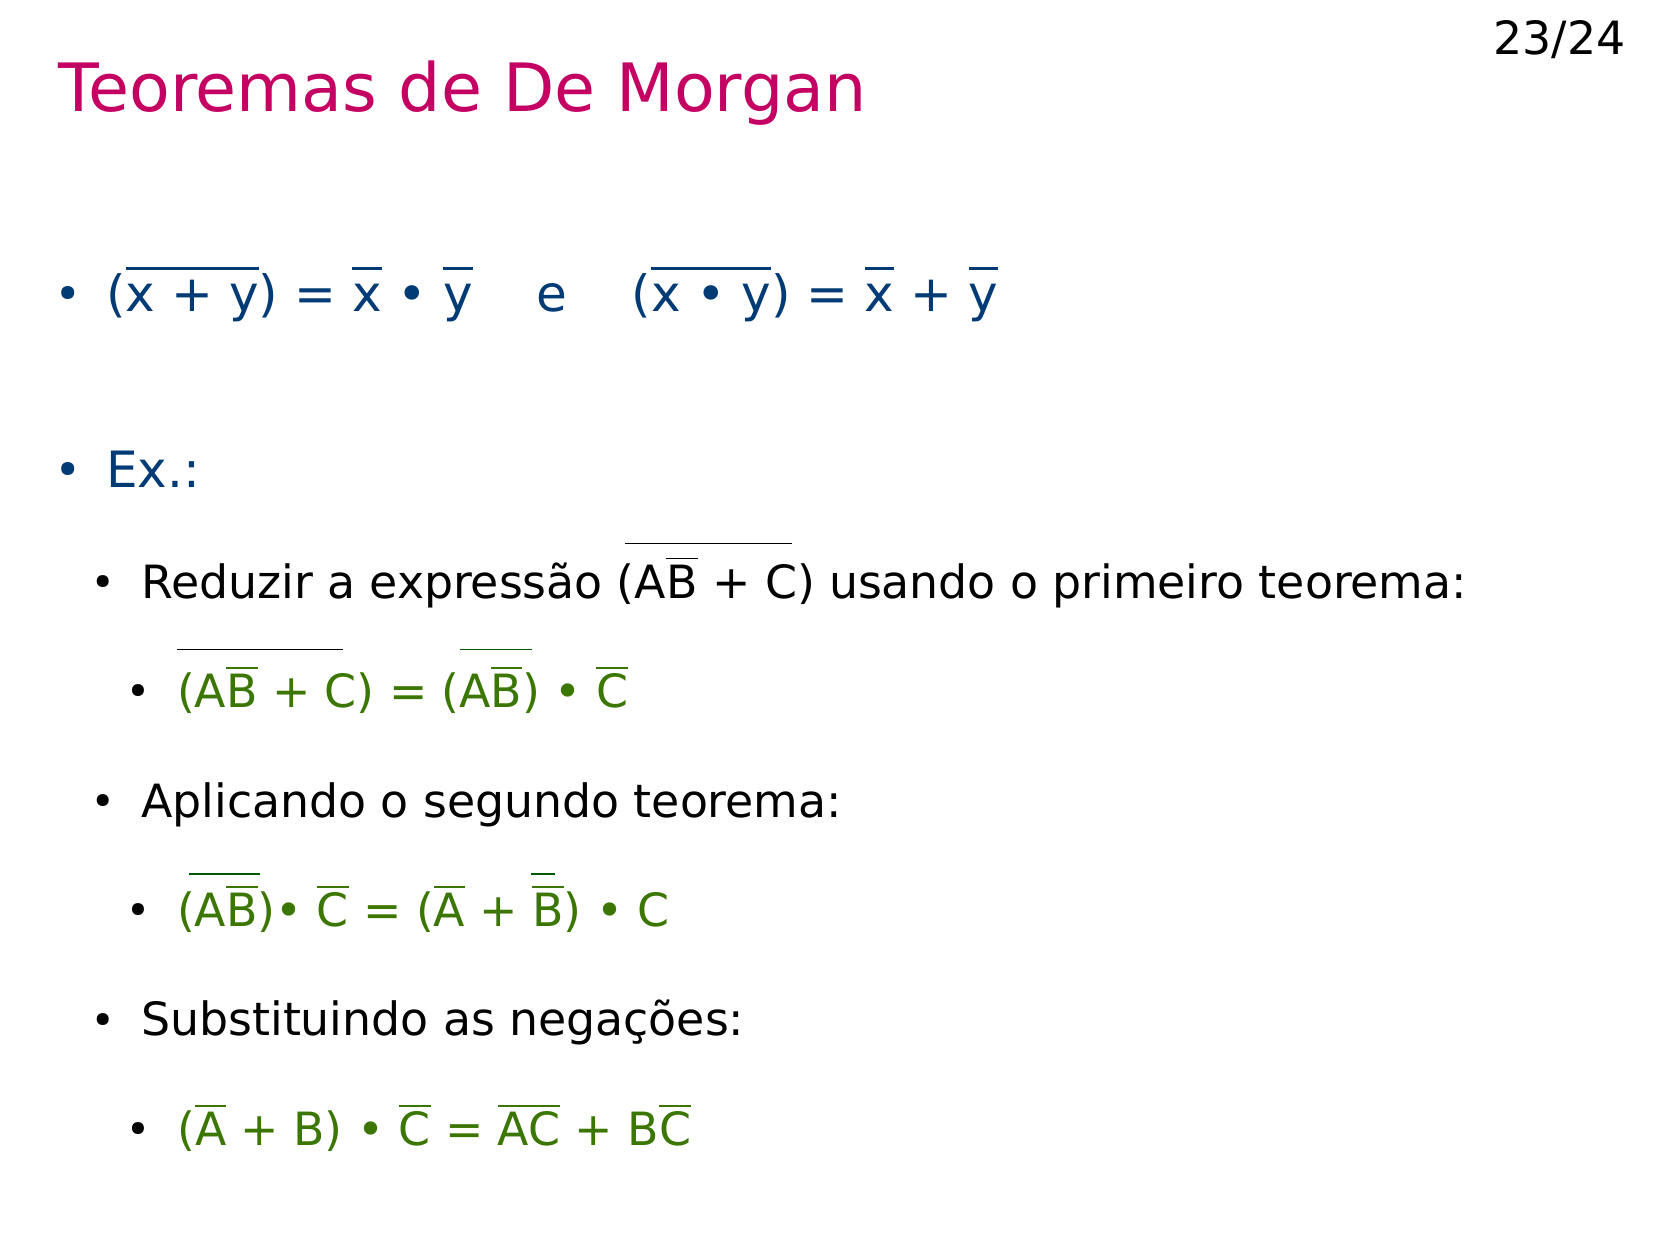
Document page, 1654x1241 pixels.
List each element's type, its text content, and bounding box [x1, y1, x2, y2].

title Teoremas de De Morgan [59, 29, 1625, 148]
list (x + y) = x • y e (x • y) = x + y Ex.: Reduzir a expressão (AB + C) usando o primeiro teorema: (AB + C) = (AB) • C Aplicando o segundo teorema: (AB)• C = (A + B) • C Substituindo as negações: (A + B) • C = AC + BC [59, 236, 1625, 1211]
